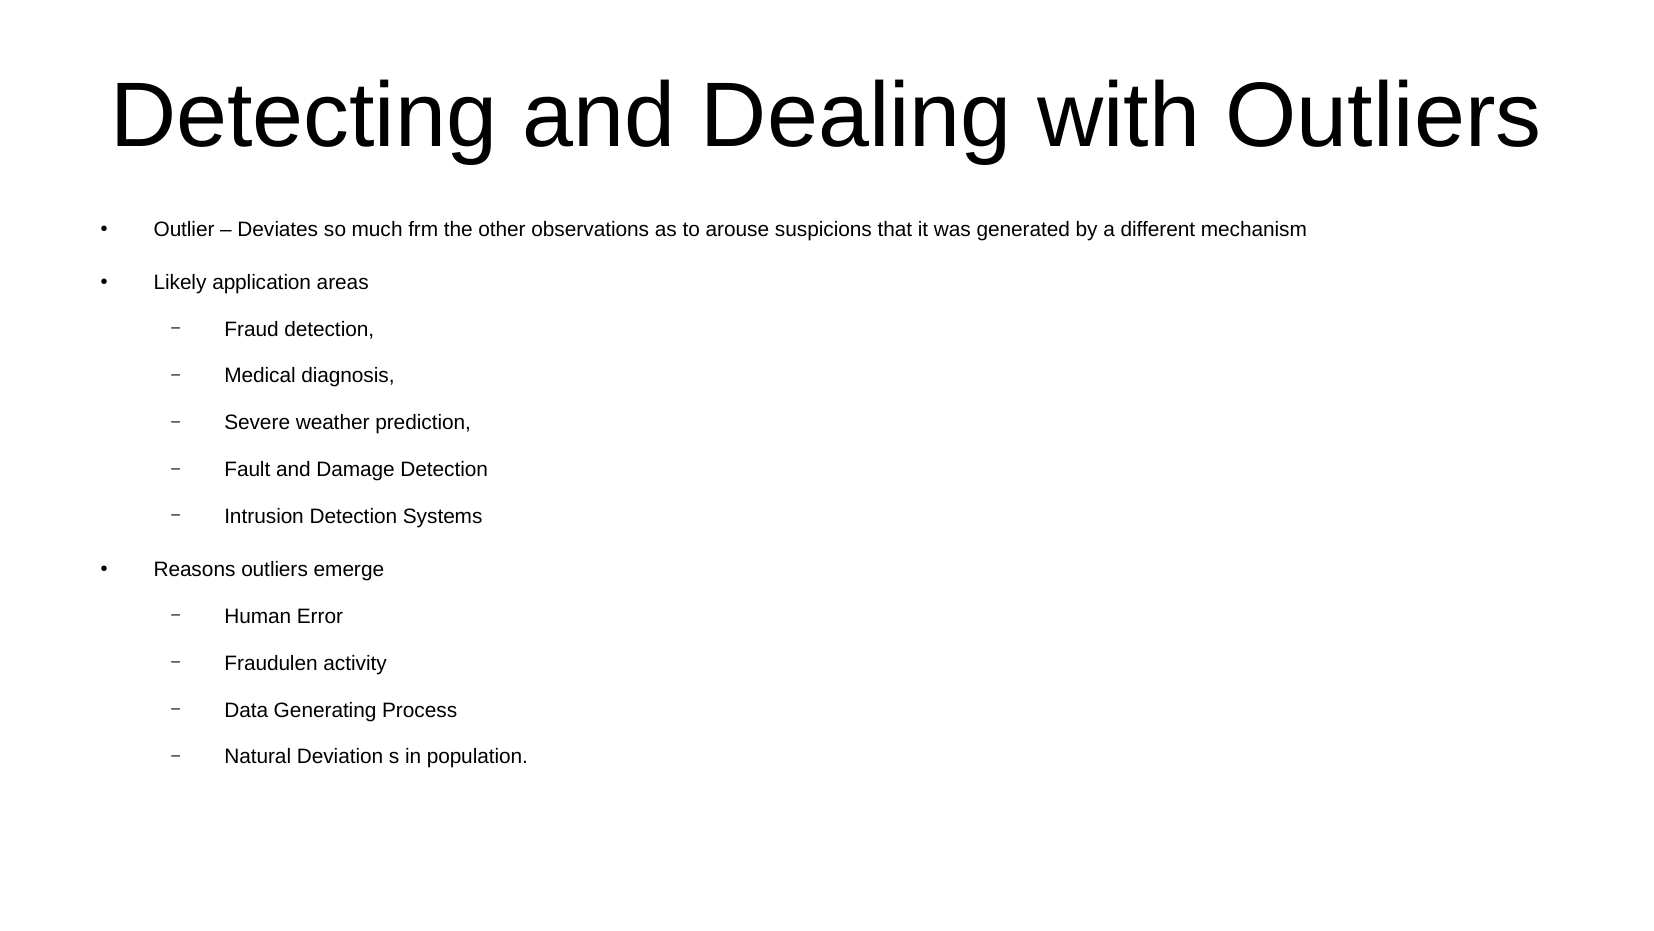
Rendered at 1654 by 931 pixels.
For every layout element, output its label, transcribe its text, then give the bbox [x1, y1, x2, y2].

title Detecting and Dealing with Outliers [82, 37, 1571, 193]
list Outlier – Deviates so much frm the other observations as to arouse suspicions that it was generated by a different mechanism Likely application areas Fraud detection, Medical diagnosis, Severe weather prediction, Fault and Damage Detection Intrusion Detection Systems Reasons outliers emerge Human Error Fraudulen activity Data Generating Process Natural Deviation s in population. [82, 217, 1571, 901]
